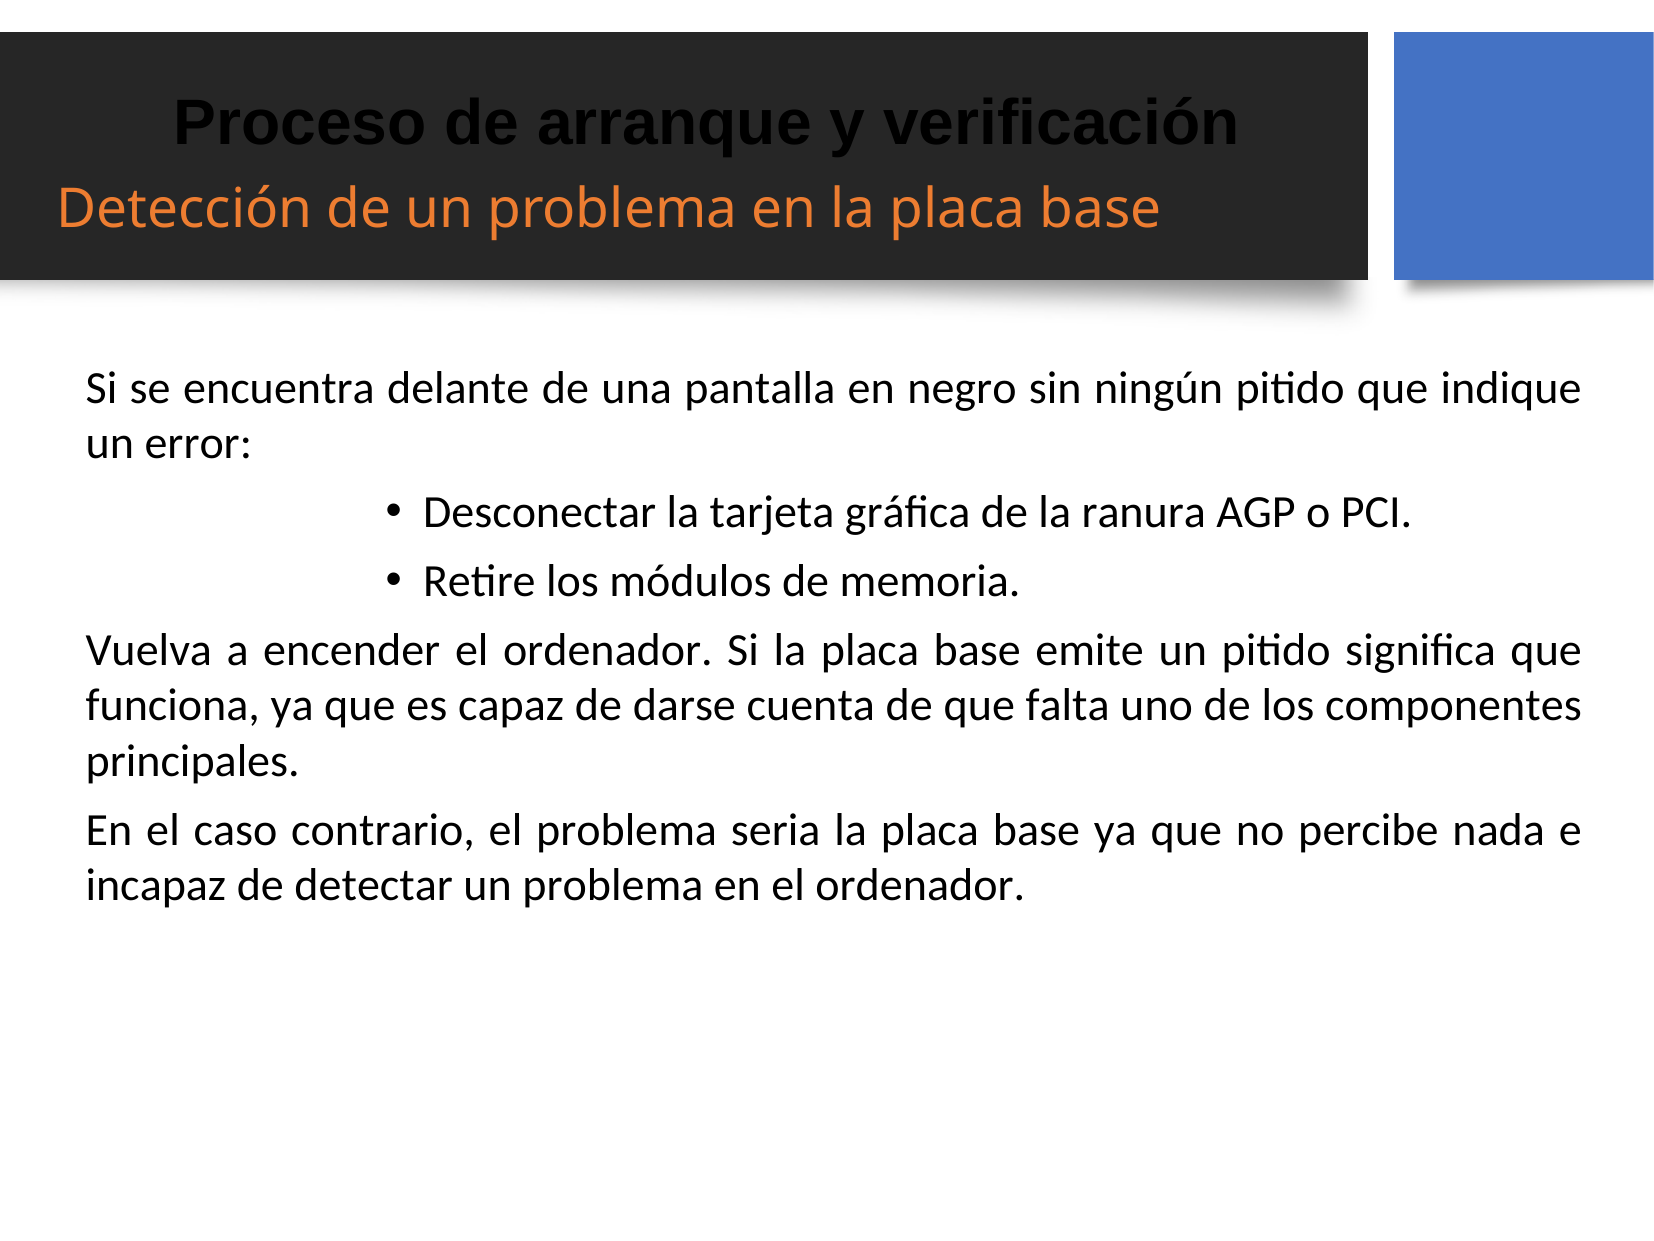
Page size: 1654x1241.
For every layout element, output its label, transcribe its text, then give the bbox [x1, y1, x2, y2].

list Detección de un problema en la placa base [56, 172, 1357, 243]
title Proceso de arranque y verificación [57, 66, 1357, 171]
list Si se encuentra delante de una pantalla en negro sin ningún pitido que indique un error: Desconectar la tarjeta gráfica de la ranura AGP o PCI. Retire los módulos de memoria. Vuelva a encender el ordenador. Si la placa base emite un pitido significa que funciona, ya que es capaz de darse cuenta de que falta uno de los componentes principales. En el caso contrario, el problema seria la placa base ya que no percibe nada e incapaz de detectar un problema en el ordenador. [56, 328, 1614, 1208]
